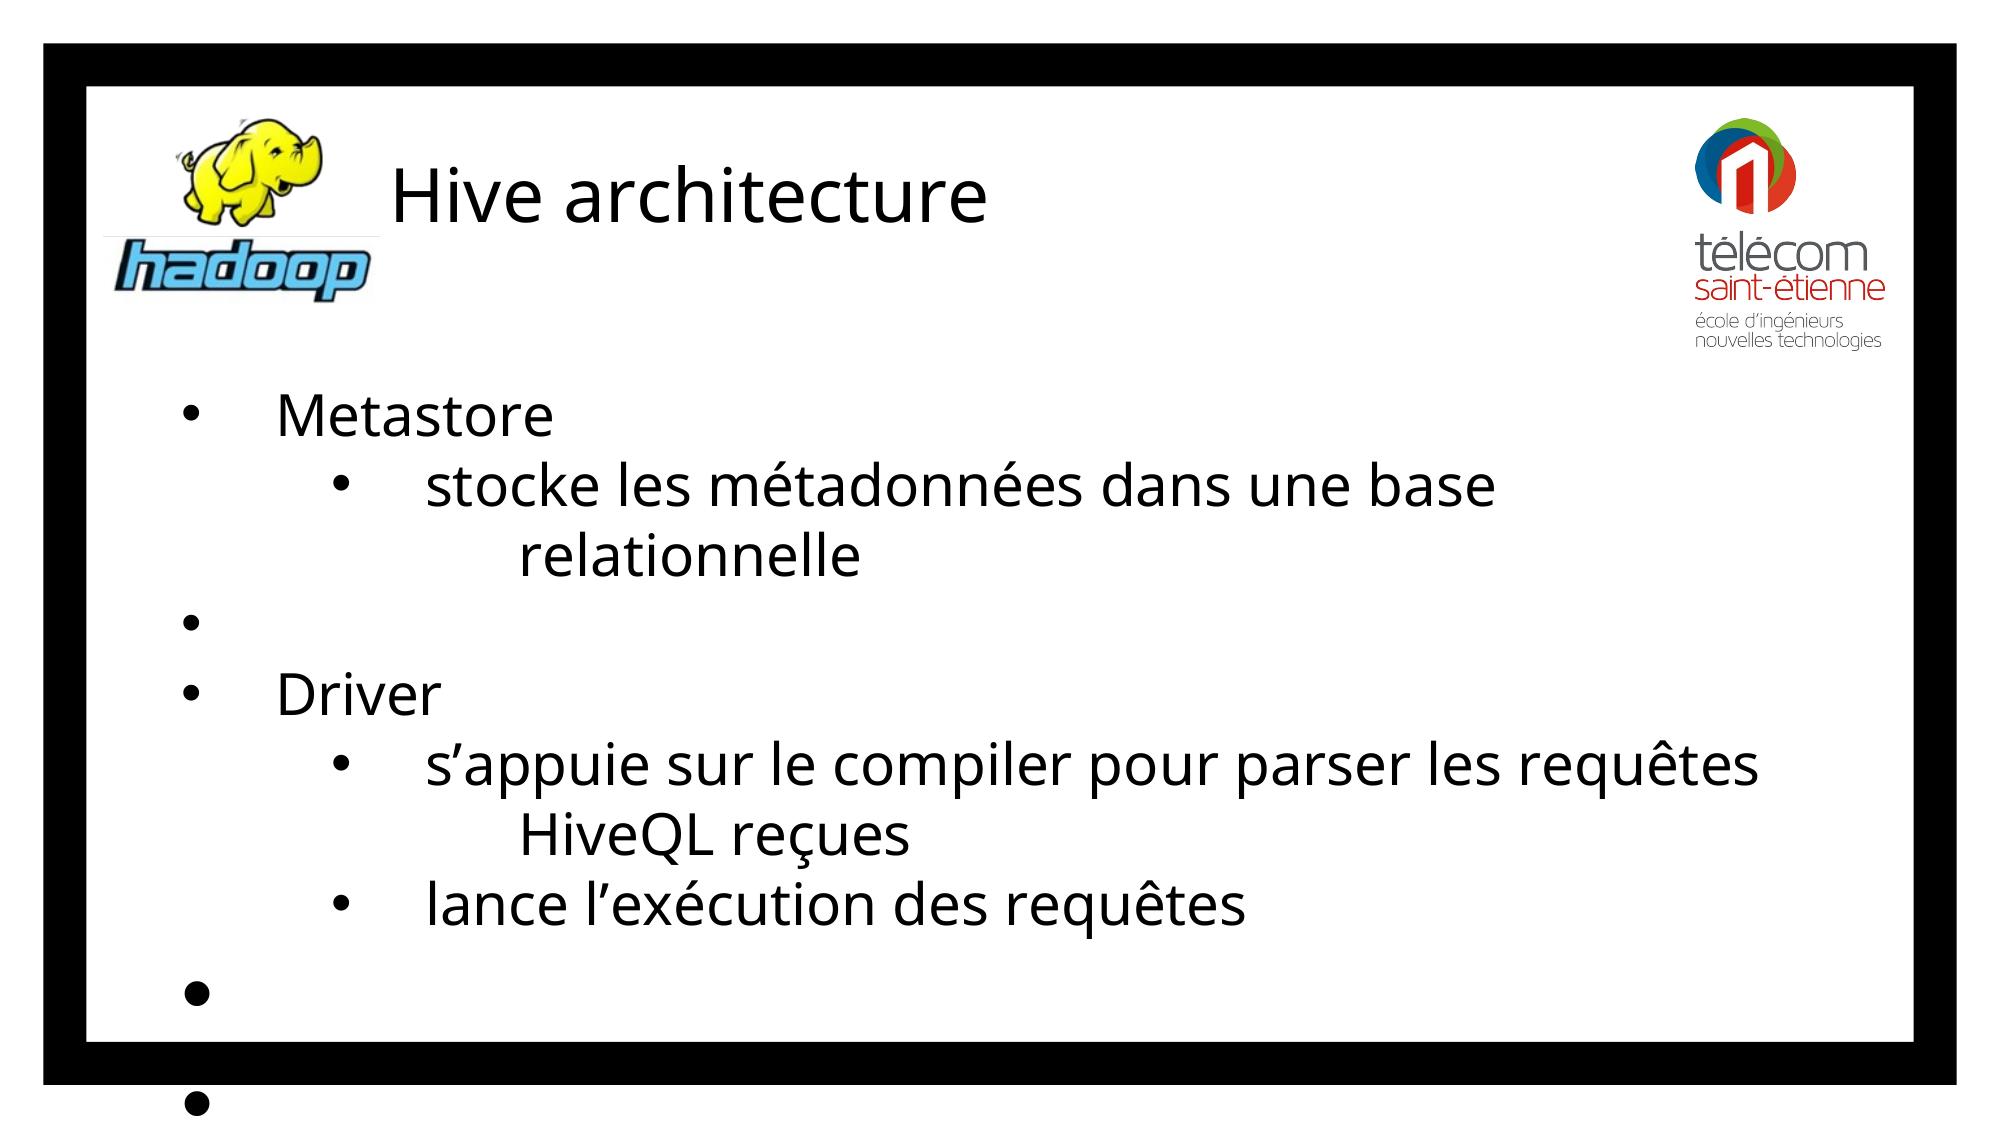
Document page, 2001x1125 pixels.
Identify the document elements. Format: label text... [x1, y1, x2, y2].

title Hive architecture [380, 138, 1849, 304]
picture [103, 118, 380, 305]
text_box Metastore stocke les métadonnées dans une base relationnelle Driver s’appuie sur le compiler pour parser les requêtes HiveQL reçues lance l’exécution des requêtes [166, 370, 1785, 1125]
picture [1695, 118, 1885, 351]
picture [1715, 134, 1730, 138]
